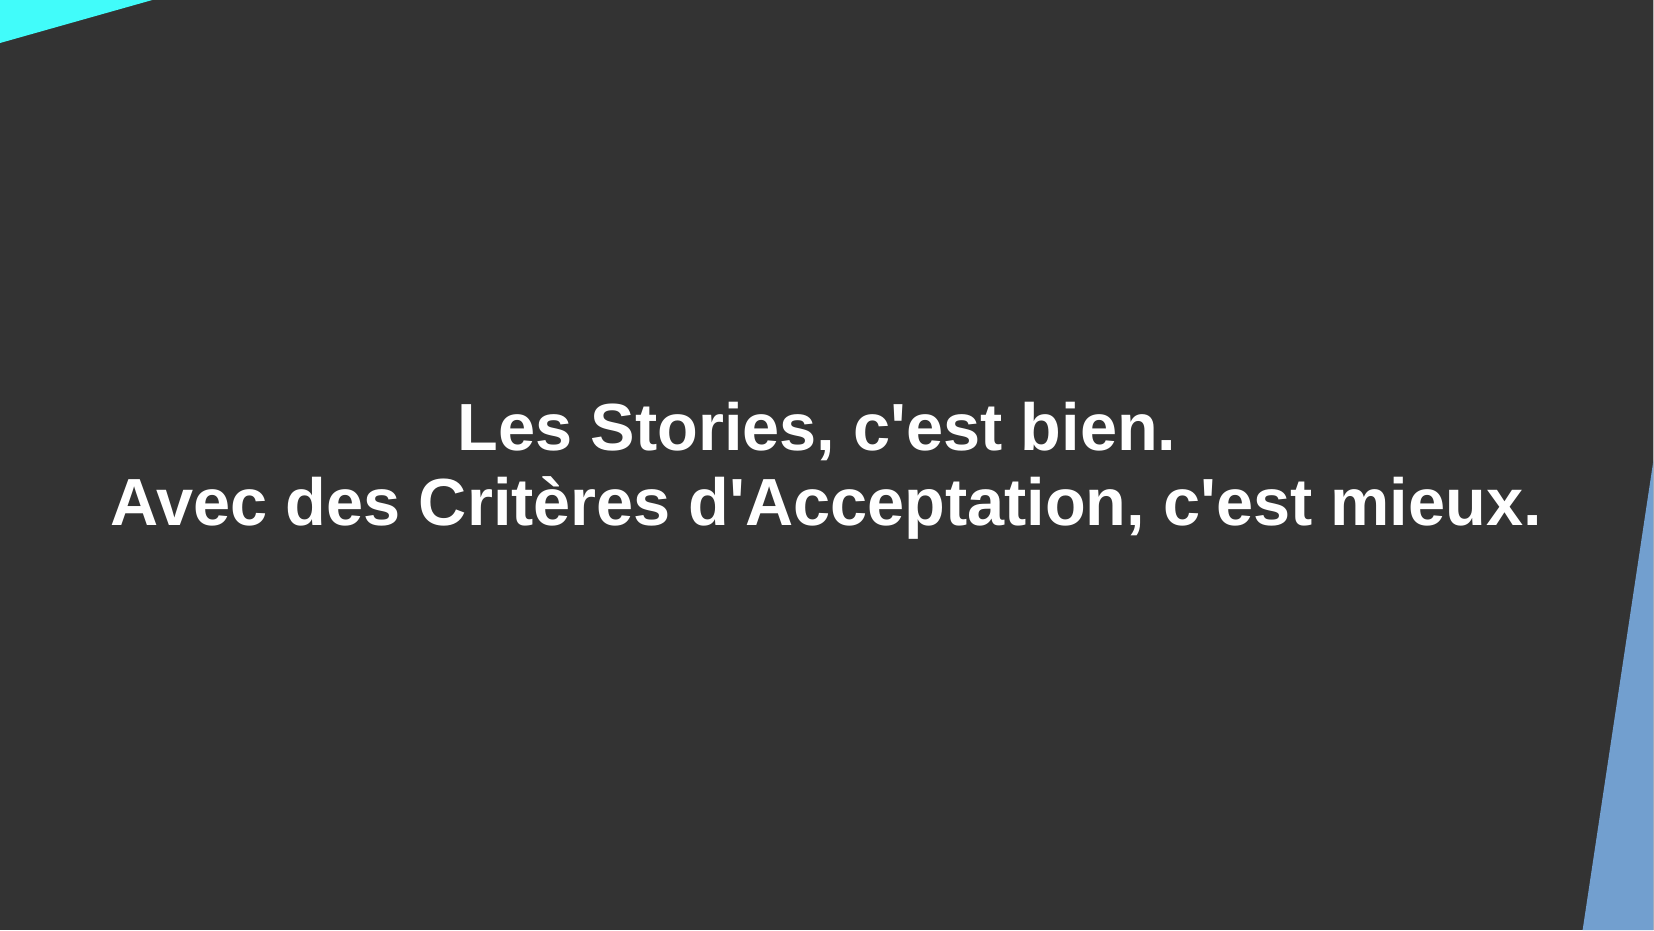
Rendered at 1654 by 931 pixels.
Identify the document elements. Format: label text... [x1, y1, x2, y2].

text_box [0, 0, 153, 44]
title Les Stories, c'est bien. Avec des Critères d'Acceptation, c'est mieux. [31, 367, 1622, 563]
text_box [1582, 456, 1654, 931]
